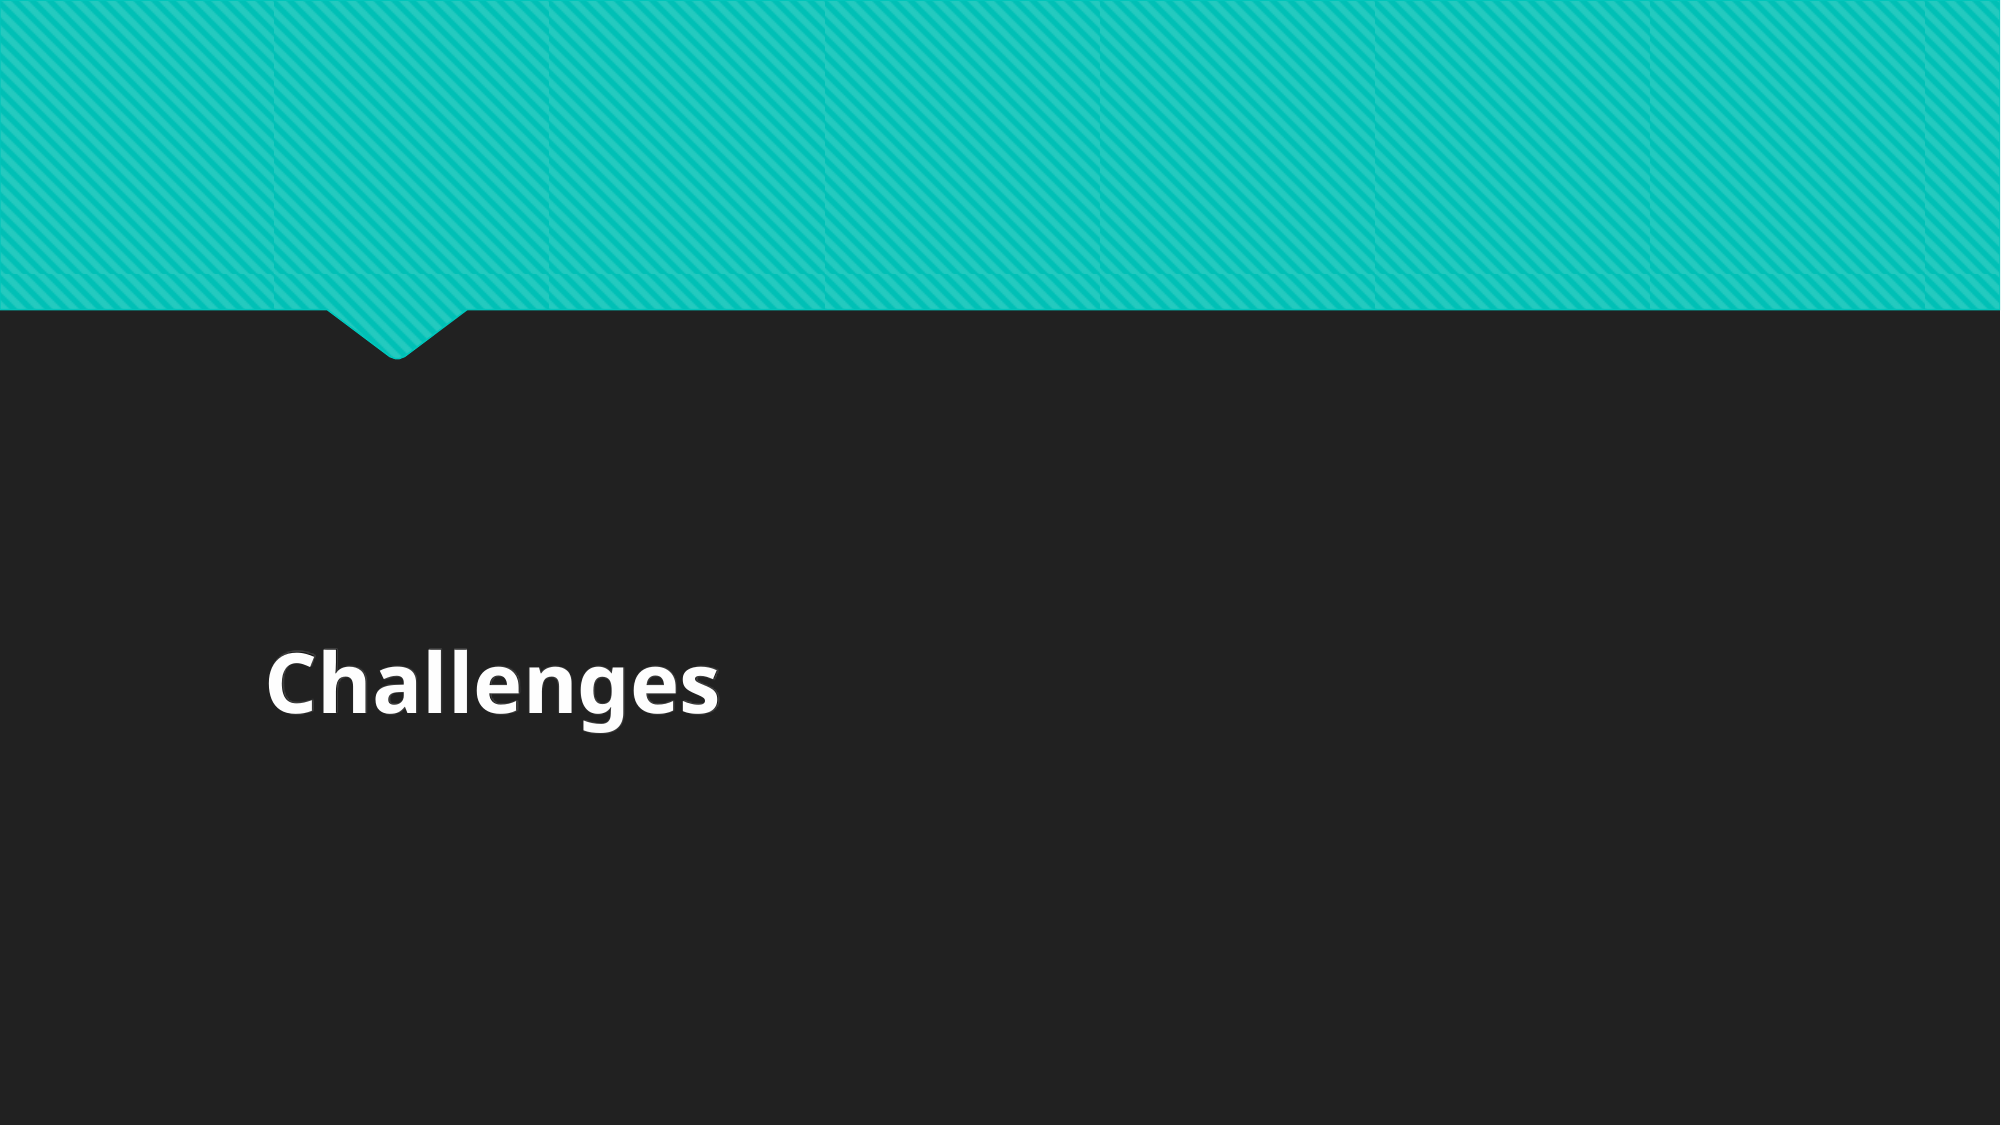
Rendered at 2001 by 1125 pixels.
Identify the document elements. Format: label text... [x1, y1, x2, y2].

title Challenges [250, 507, 1001, 738]
